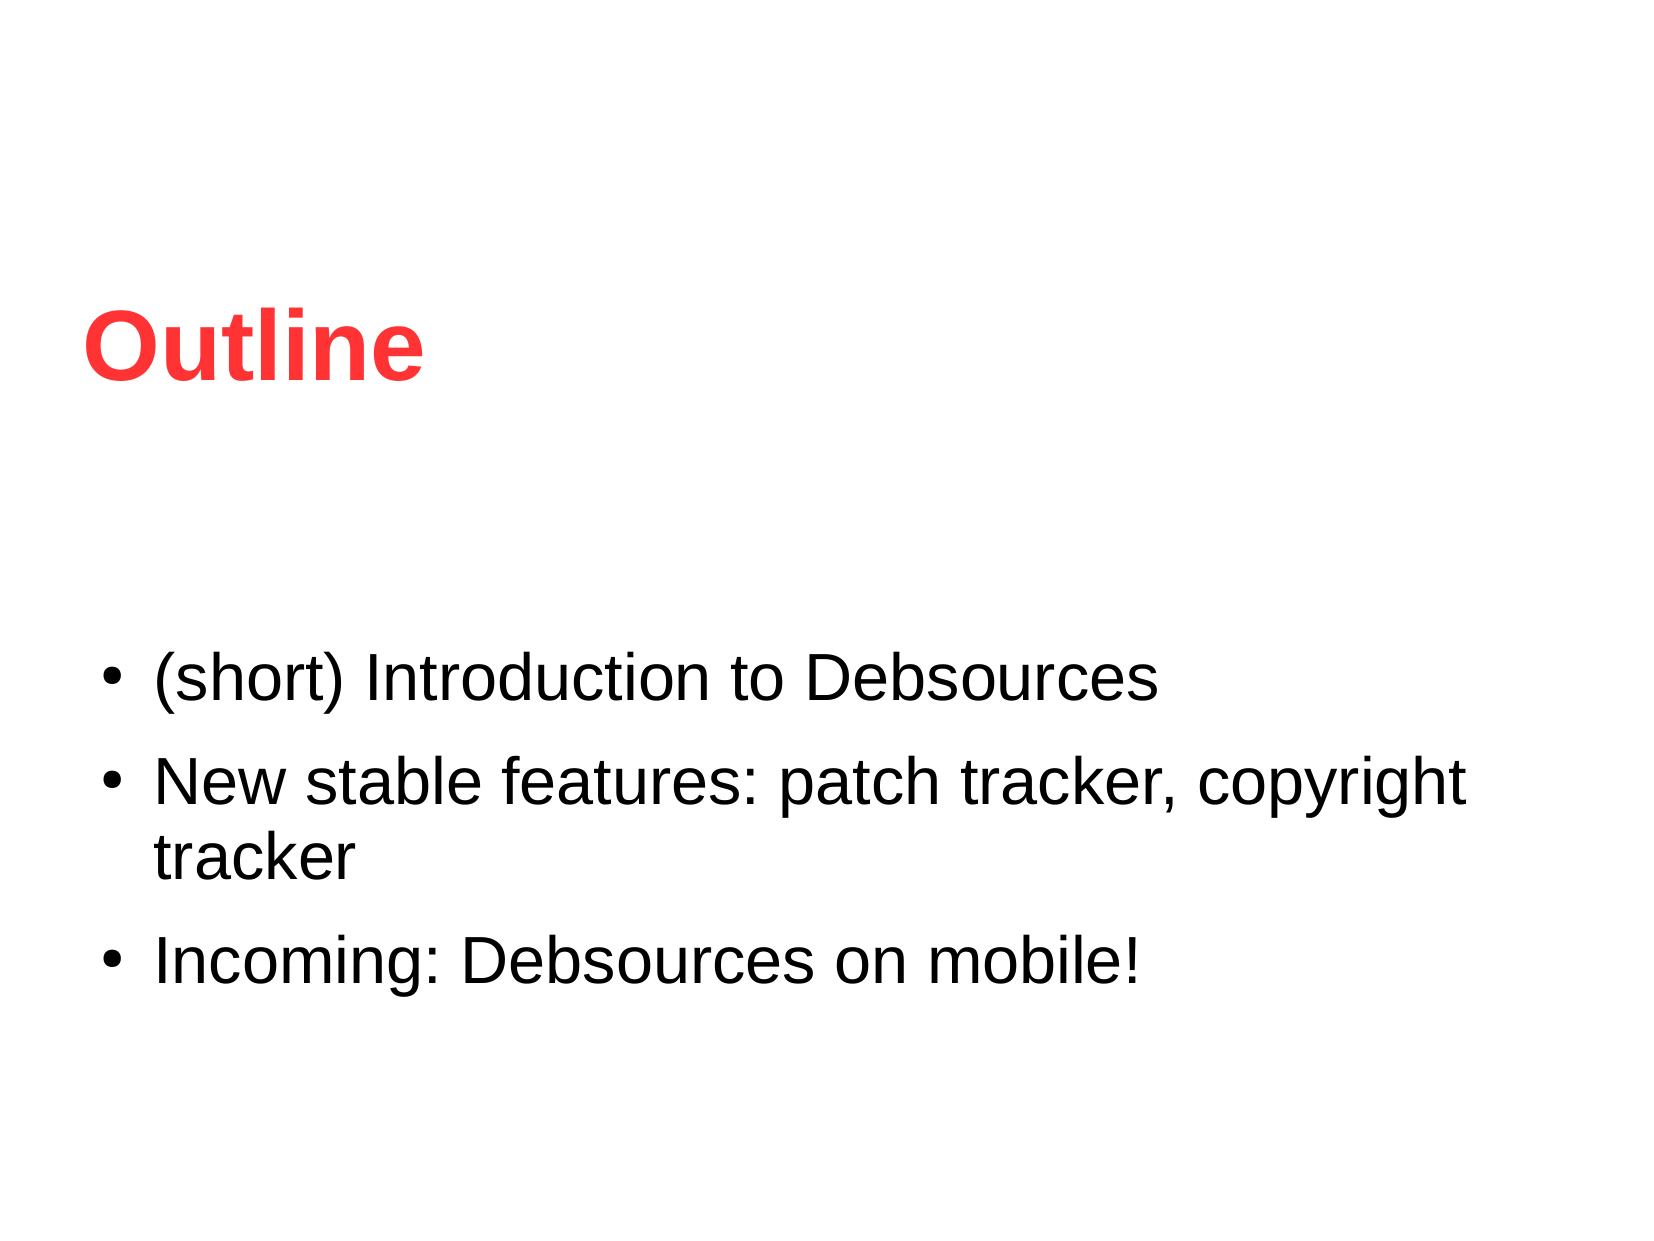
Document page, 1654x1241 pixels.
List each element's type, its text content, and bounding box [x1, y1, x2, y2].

list Outline (short) Introduction to Debsources New stable features: patch tracker, copyright tracker Incoming: Debsources on mobile! [82, 290, 1571, 1010]
